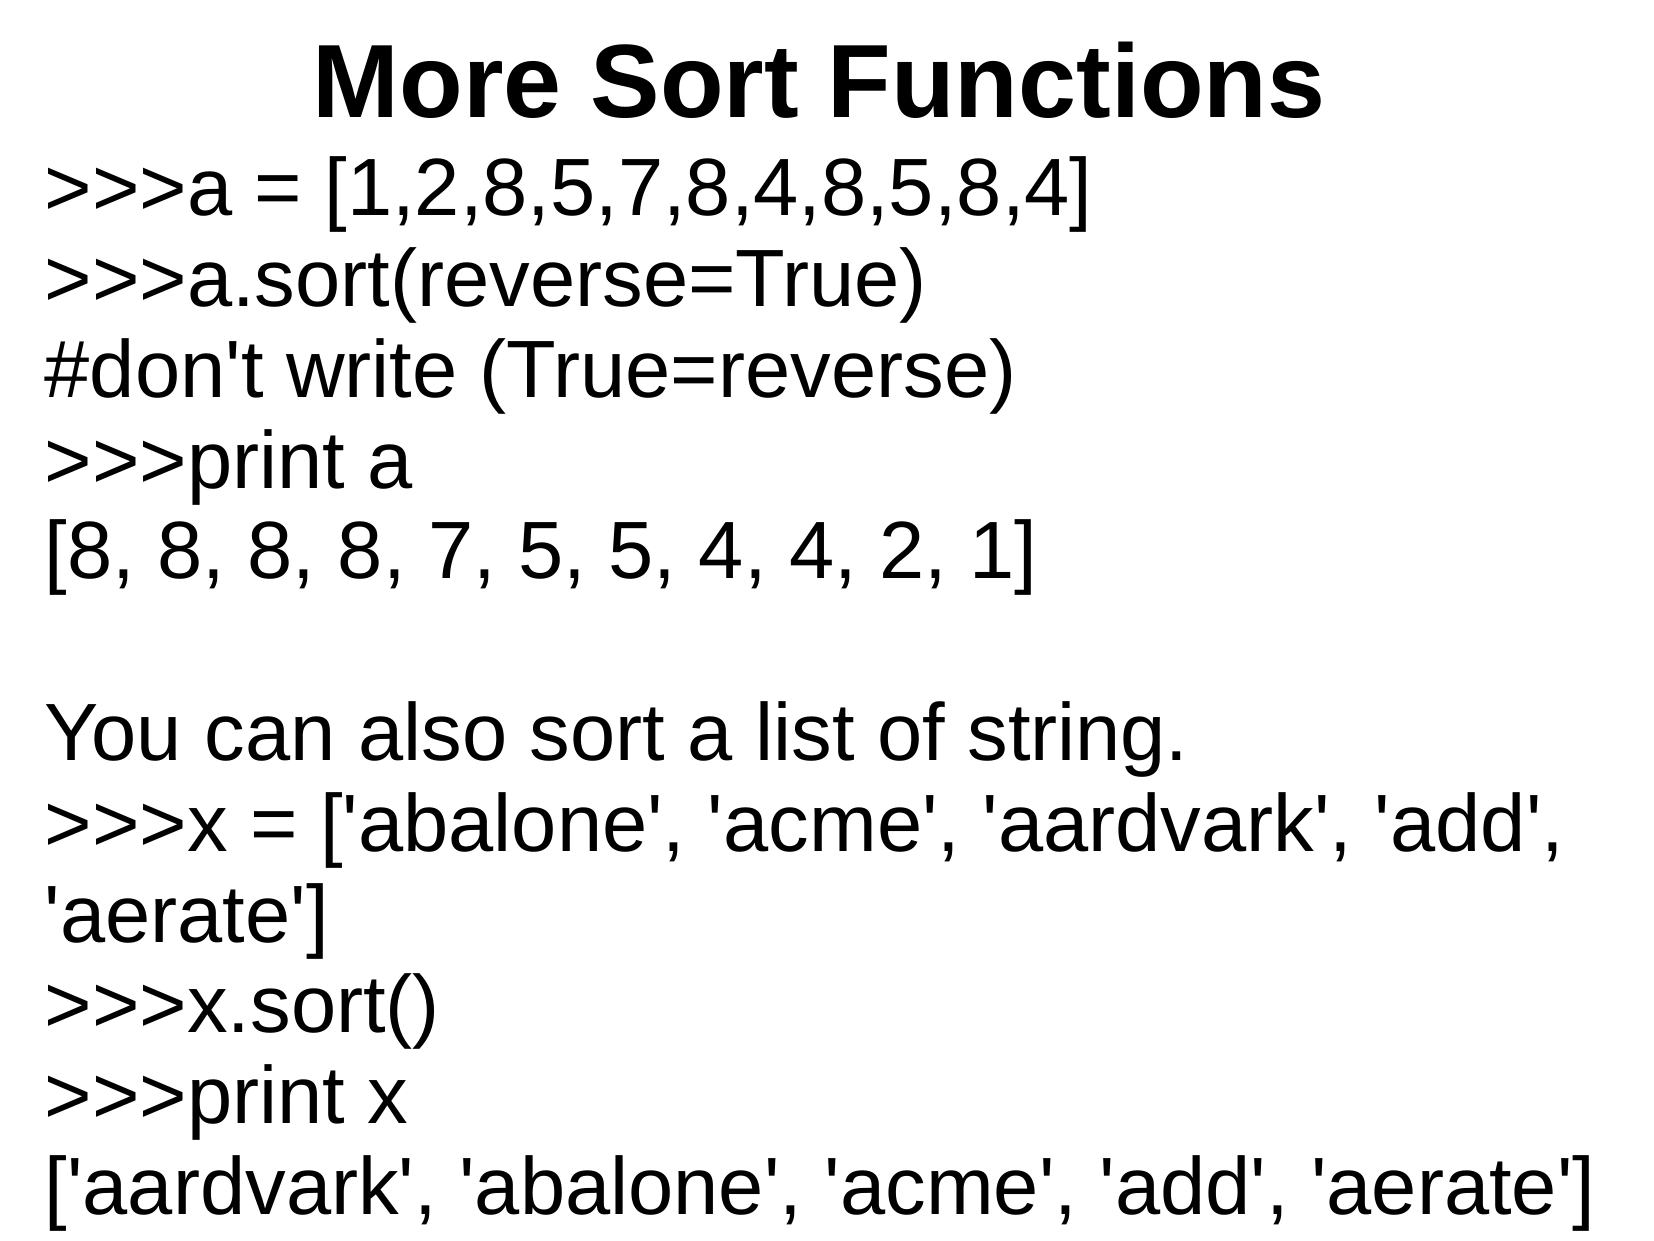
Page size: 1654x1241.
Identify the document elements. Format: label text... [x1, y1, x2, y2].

text_box >>>a = [1,2,8,5,7,8,4,8,5,8,4] >>>a.sort(reverse=True) #don't write (True=reverse) >>>print a [8, 8, 8, 8, 7, 5, 5, 4, 4, 2, 1] You can also sort a list of string. >>>x = ['abalone', 'acme', 'aardvark', 'add', 'aerate'] >>>x.sort() >>>print x ['aardvark', 'abalone', 'acme', 'add', 'aerate'] [30, 135, 1621, 1241]
text_box More Sort Functions [39, 16, 1600, 135]
